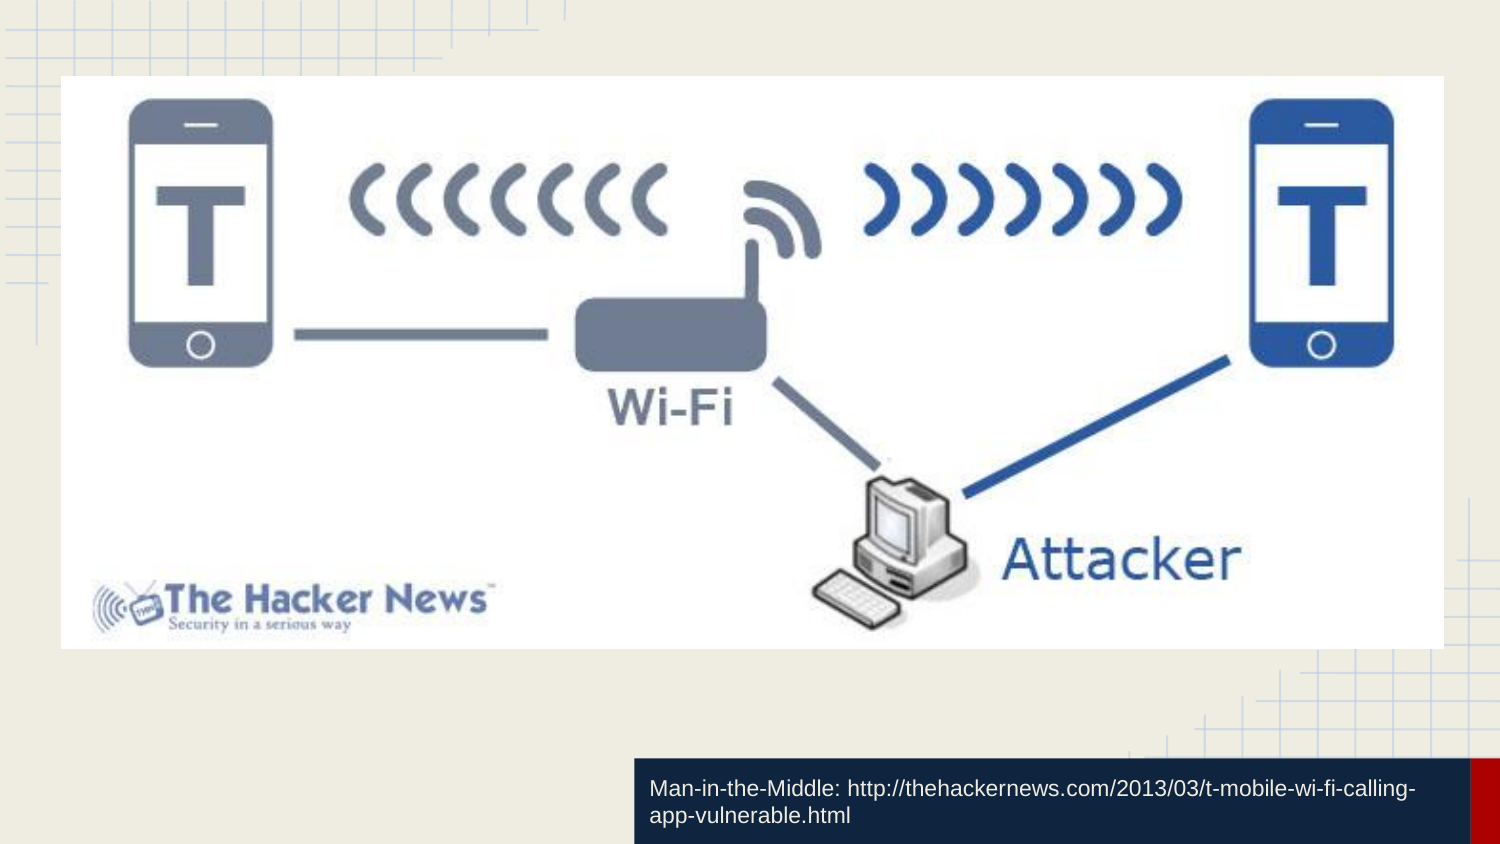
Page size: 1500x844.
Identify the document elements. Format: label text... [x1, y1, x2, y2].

picture [61, 76, 1444, 649]
list Man-in-the-Middle: http://thehackernews.com/2013/03/t-mobile-wi-fi-calling-app-vulnerable.html [634, 758, 1471, 844]
